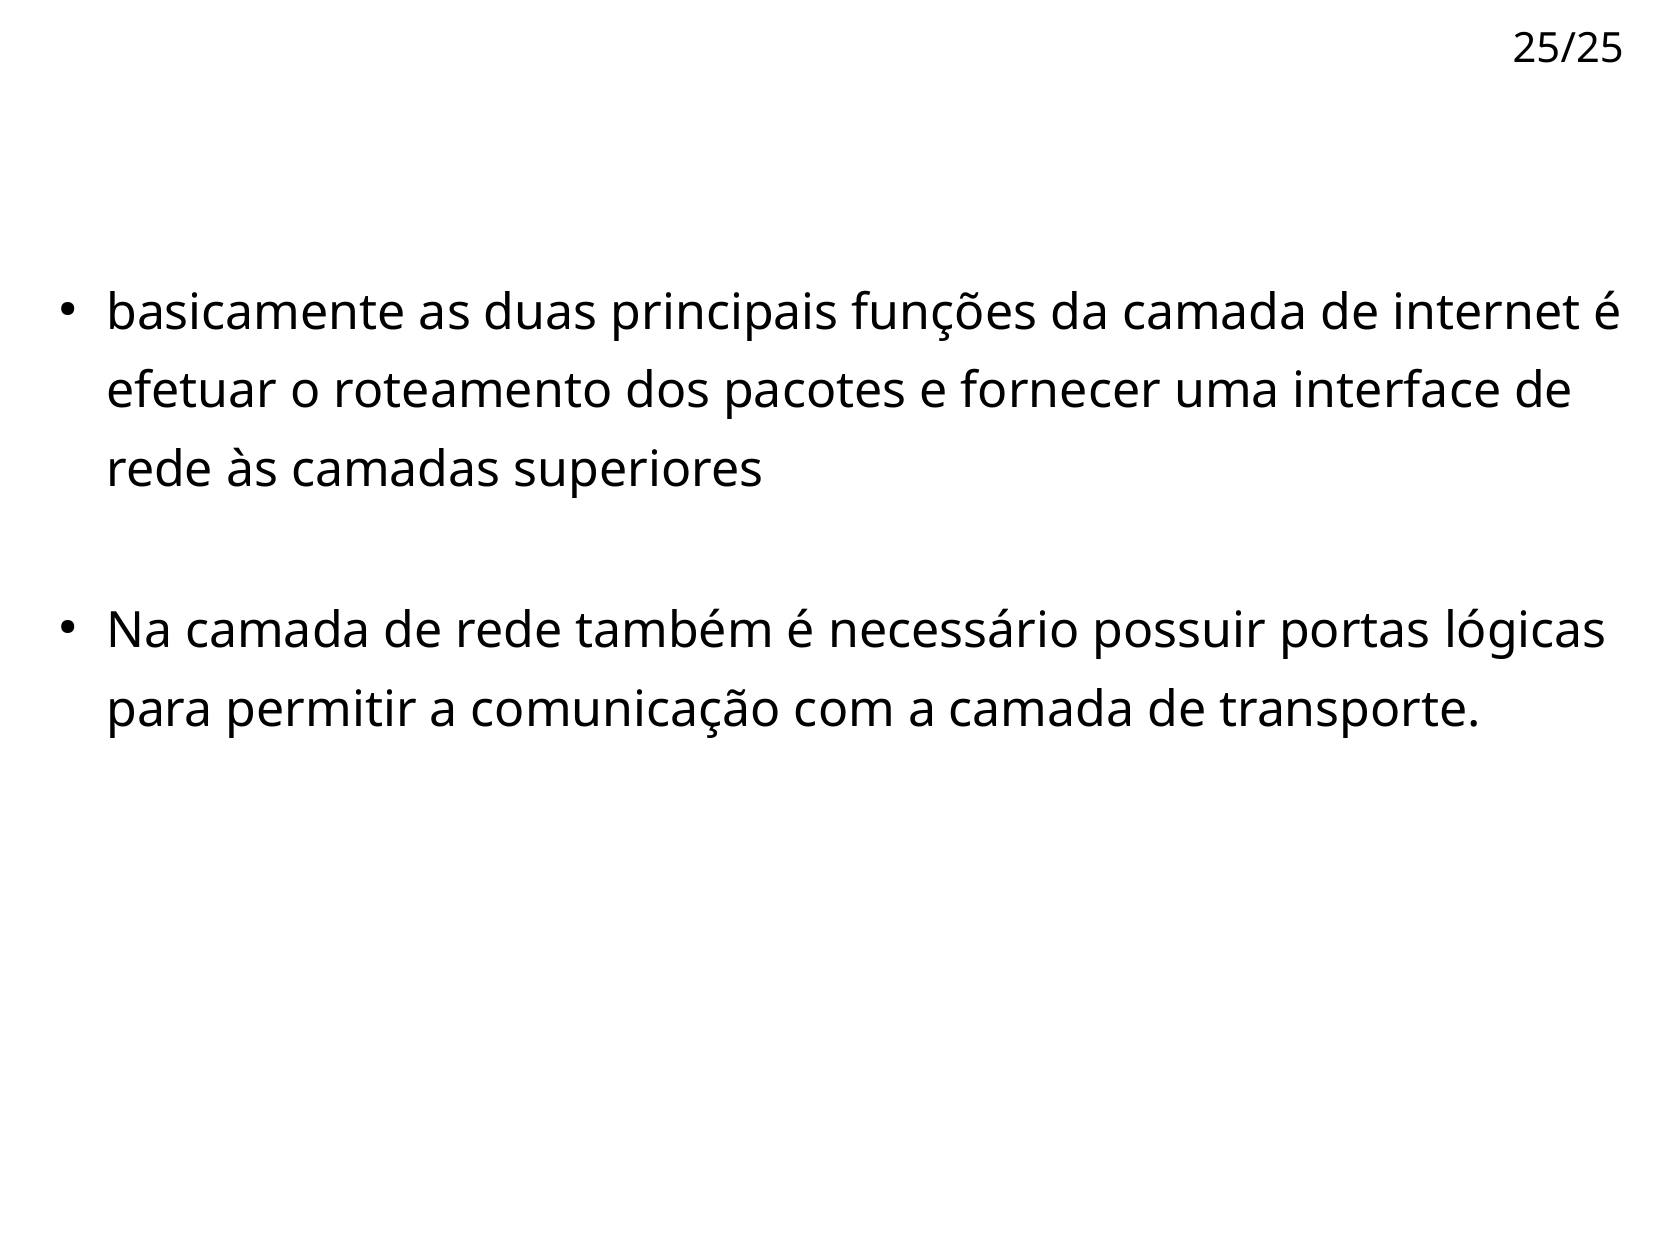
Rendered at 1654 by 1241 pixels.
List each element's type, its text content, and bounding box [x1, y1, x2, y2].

list basicamente as duas principais funções da camada de internet é efetuar o roteamento dos pacotes e fornecer uma interface de rede às camadas superiores Na camada de rede também é necessário possuir portas lógicas para permitir a comunicação com a camada de transporte. [59, 265, 1625, 1211]
